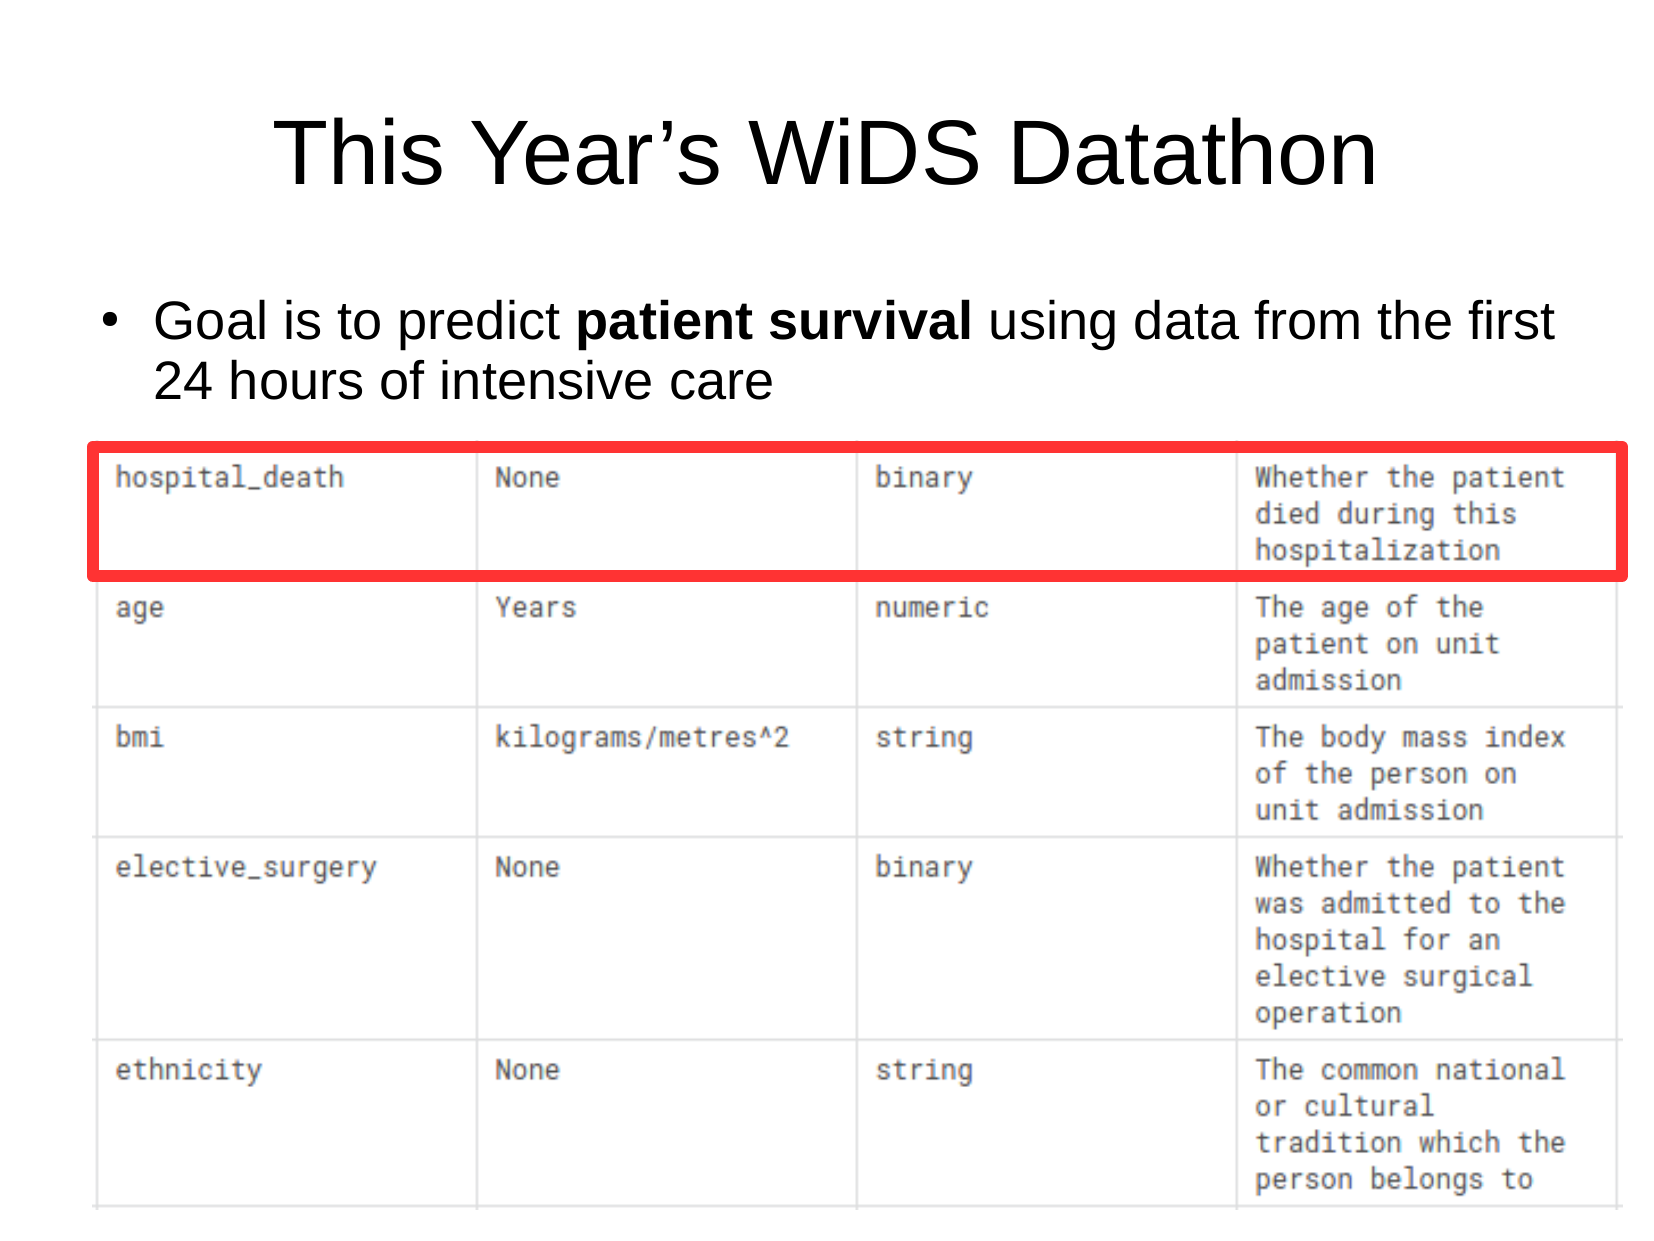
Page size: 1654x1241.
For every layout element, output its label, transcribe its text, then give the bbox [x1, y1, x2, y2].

picture [99, 453, 1616, 570]
picture [92, 582, 1623, 1210]
list Goal is to predict patient survival using data from the first 24 hours of intensive care [82, 290, 1571, 1010]
title This Year’s WiDS Datathon [82, 49, 1571, 257]
